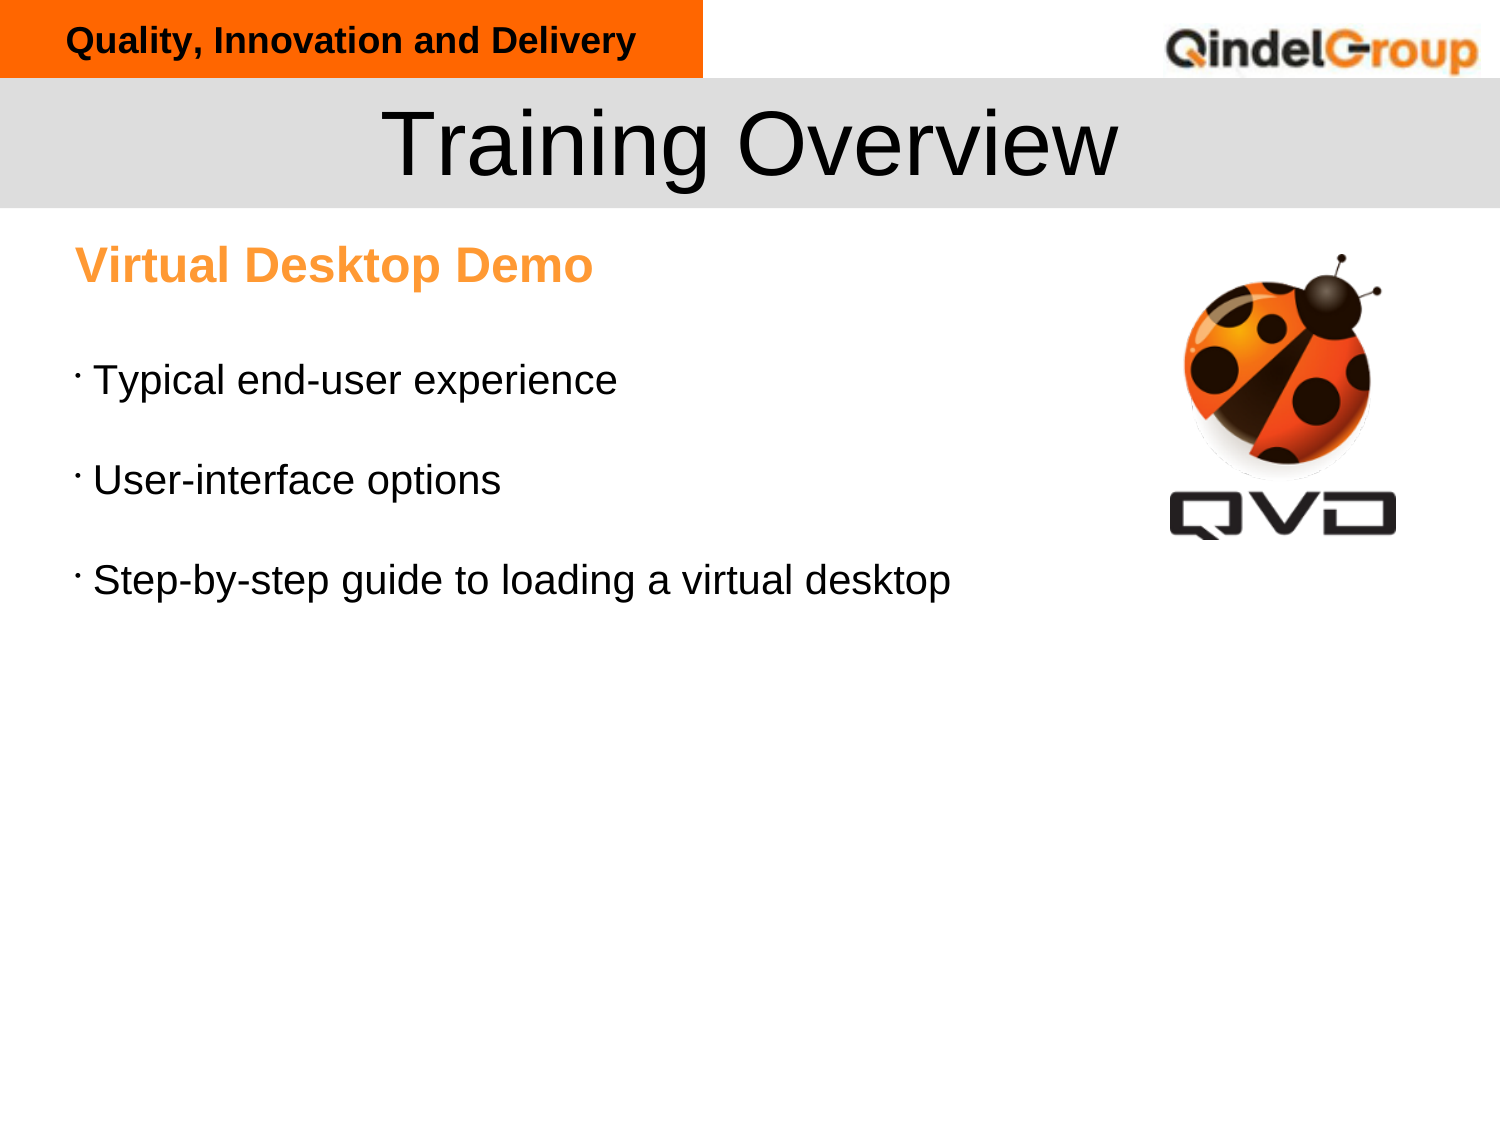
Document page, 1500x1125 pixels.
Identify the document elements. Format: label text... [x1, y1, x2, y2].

picture [1163, 23, 1481, 78]
title Training Overview [75, 45, 1426, 224]
picture [1170, 254, 1396, 540]
text_box Virtual Desktop Demo Typical end-user experience User-interface options Step-by-step guide to loading a virtual desktop [60, 224, 1426, 661]
